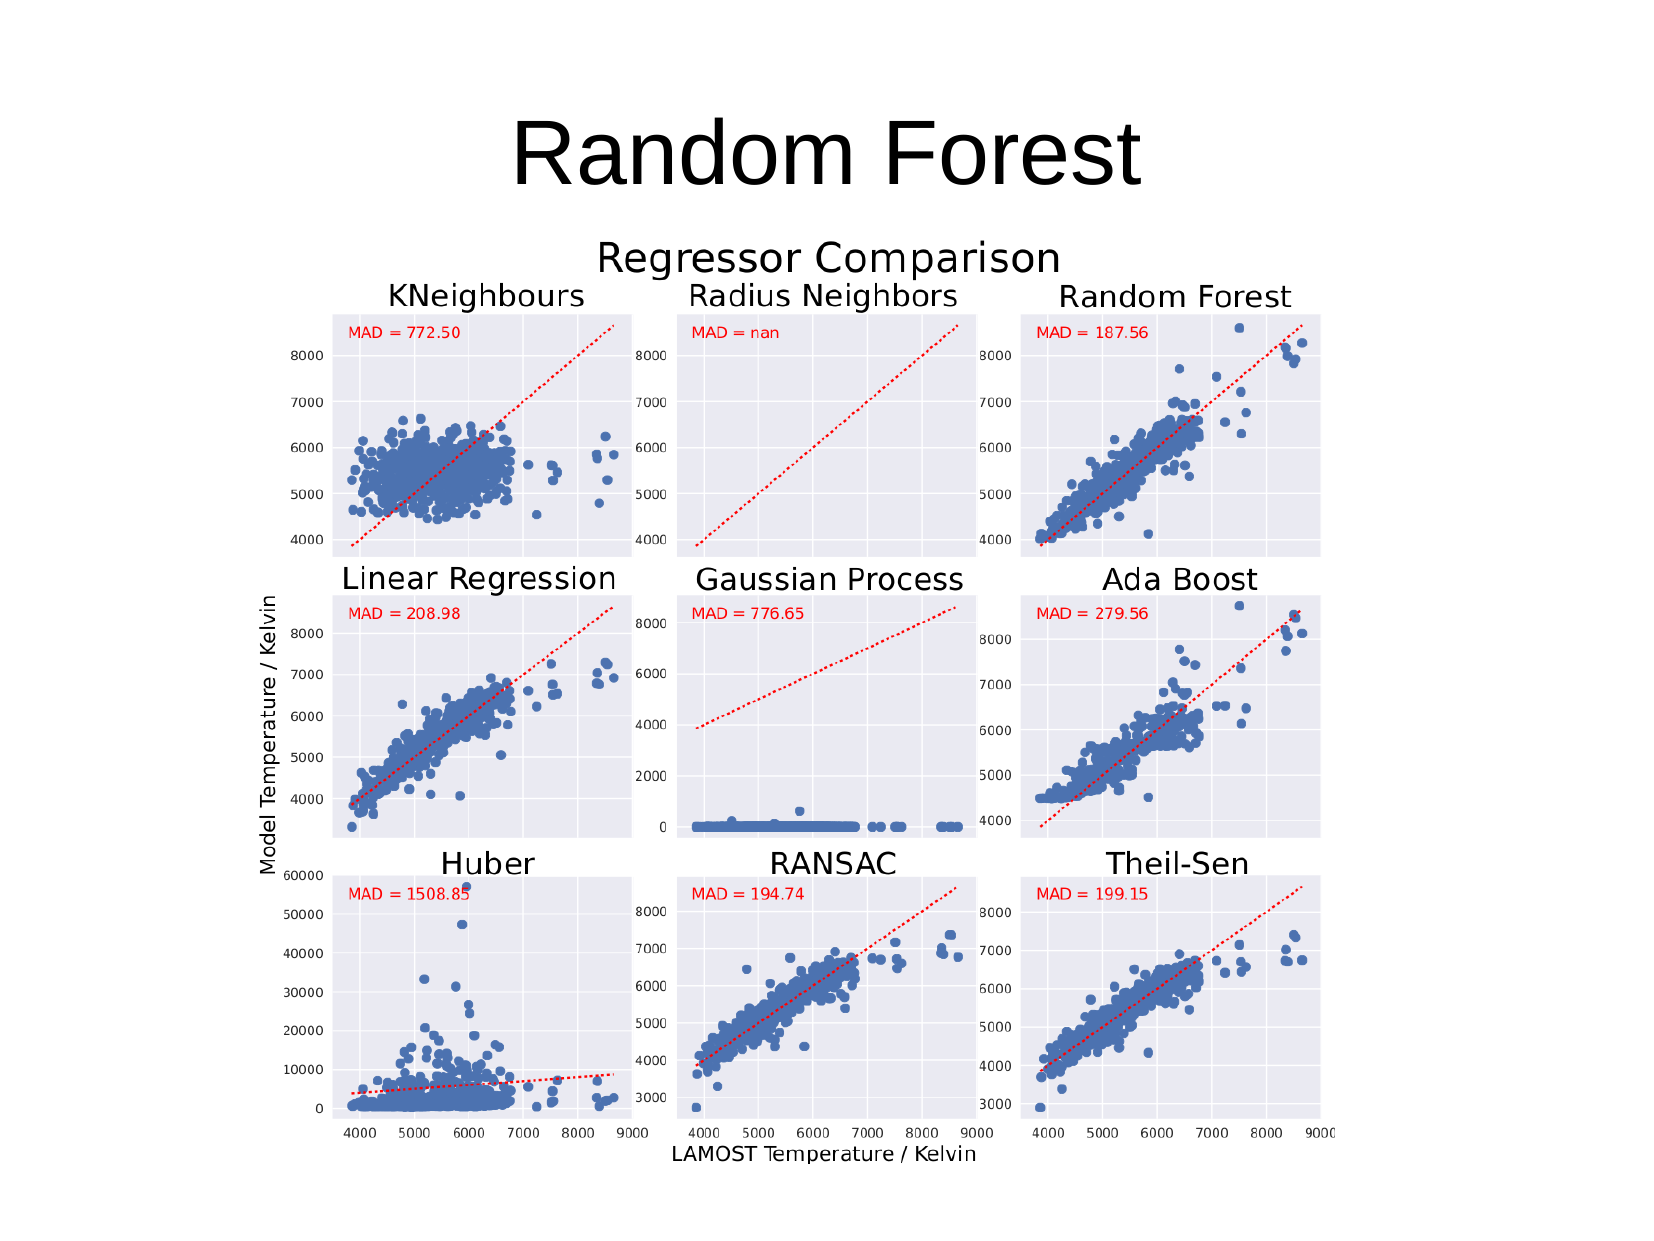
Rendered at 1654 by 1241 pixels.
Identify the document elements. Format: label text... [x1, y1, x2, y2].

title Random Forest [82, 49, 1571, 257]
picture [259, 240, 1335, 1164]
